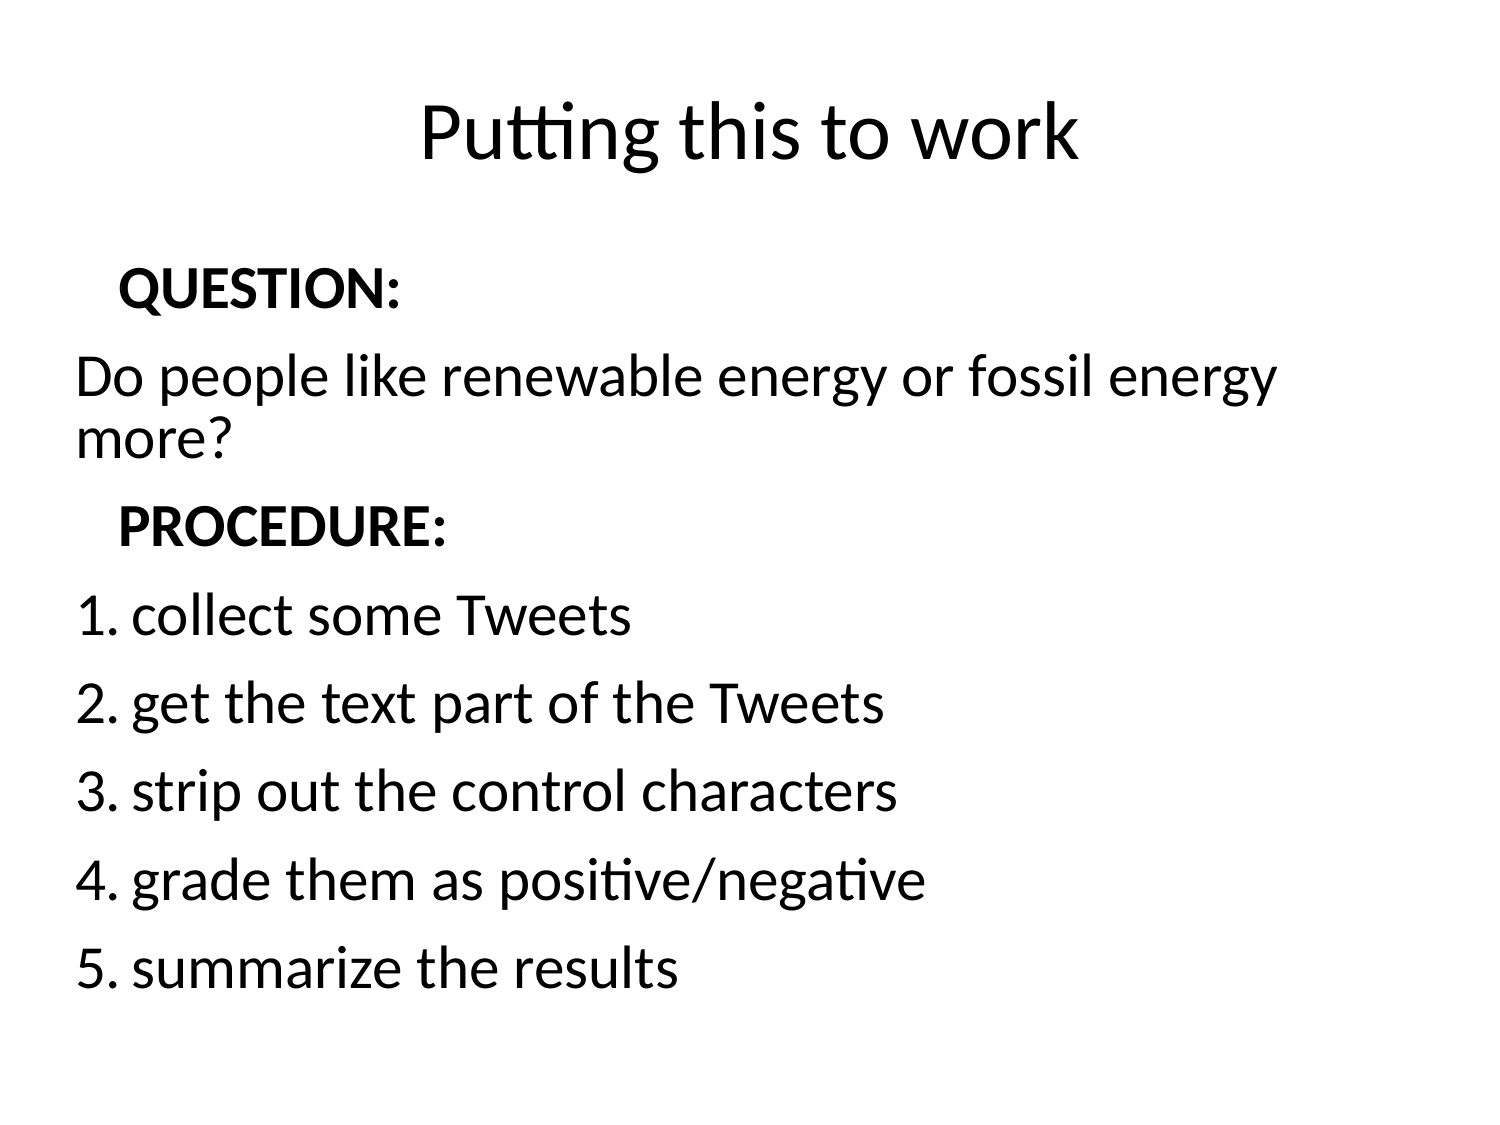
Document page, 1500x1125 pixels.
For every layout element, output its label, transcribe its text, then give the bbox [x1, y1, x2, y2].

title Putting this to work [75, 45, 1425, 233]
list QUESTION: Do people like renewable energy or fossil energy more? PROCEDURE: collect some Tweets get the text part of the Tweets strip out the control characters grade them as positive/negative summarize the results [75, 262, 1425, 1005]
